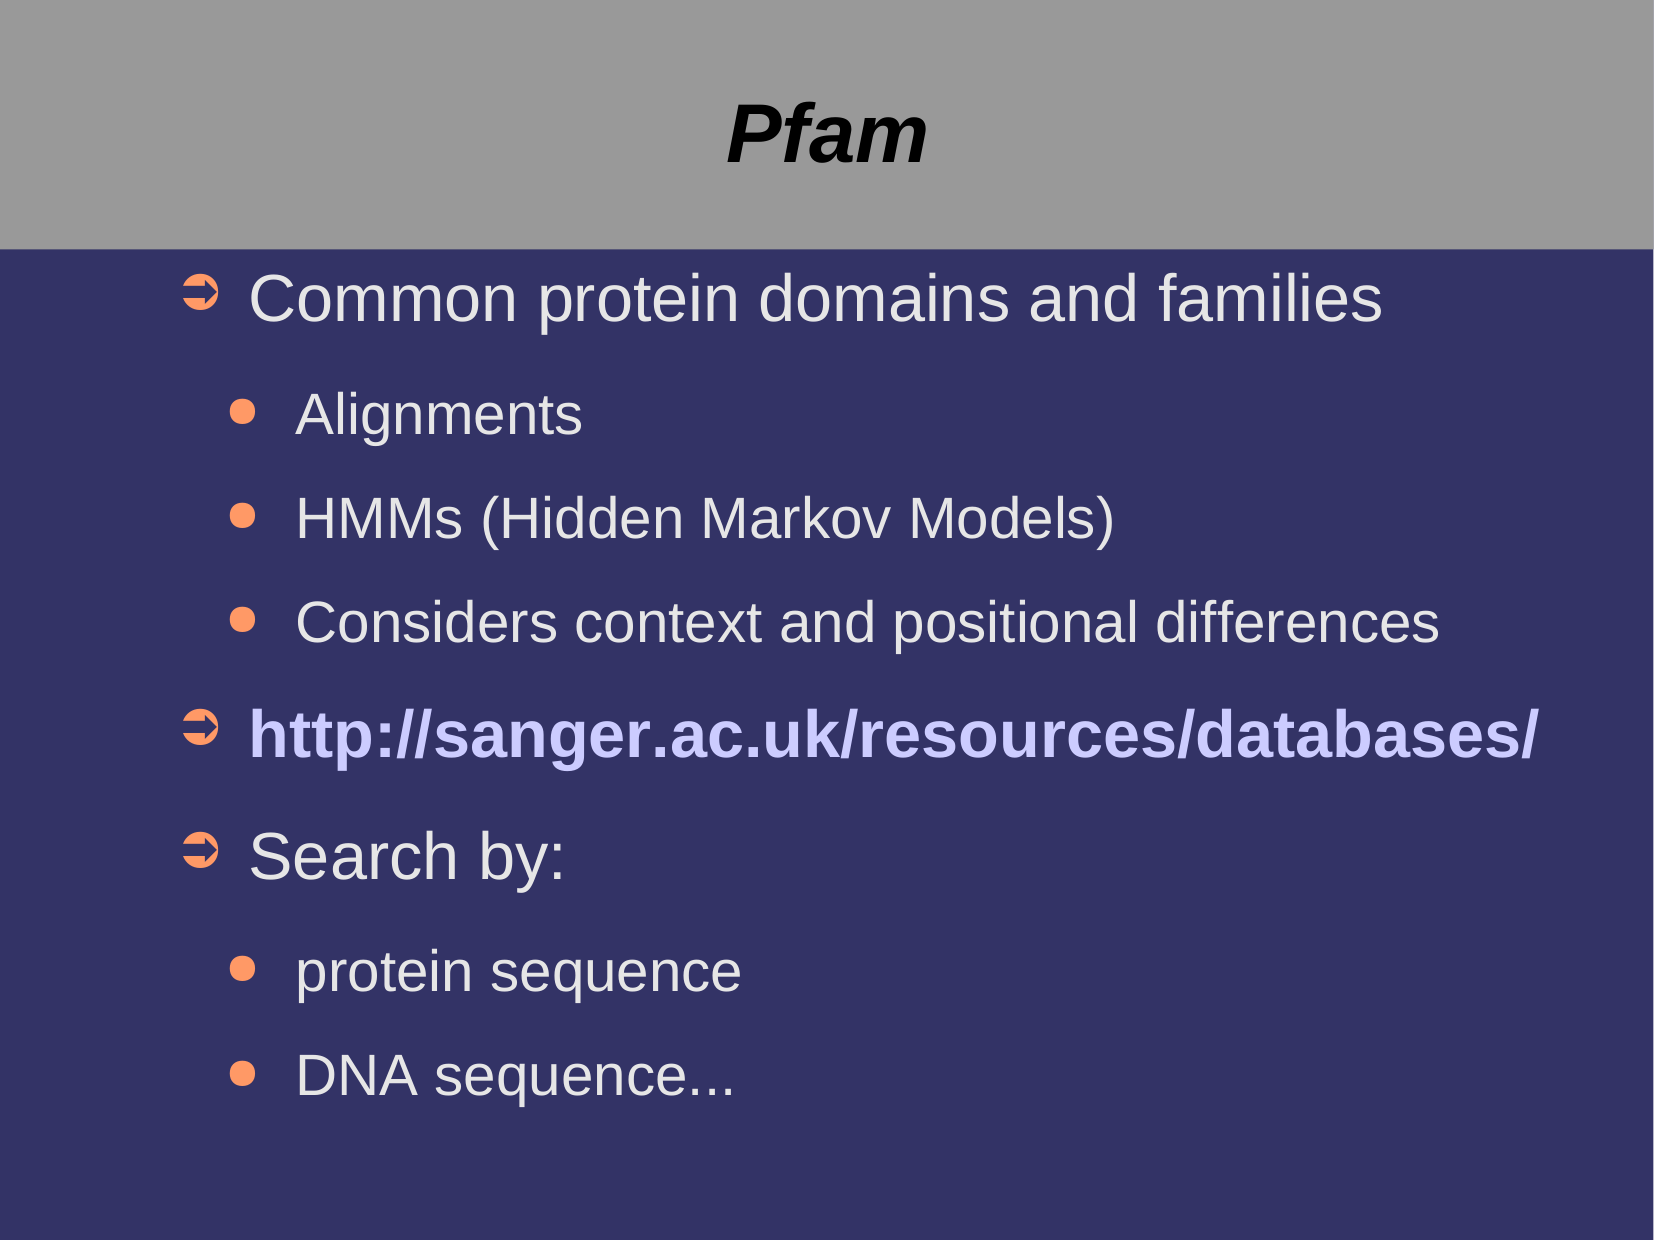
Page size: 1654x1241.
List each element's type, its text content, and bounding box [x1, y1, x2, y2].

title Pfam [121, 19, 1534, 227]
list Common protein domains and families Alignments HMMs (Hidden Markov Models) Considers context and positional differences http://sanger.ac.uk/resources/databases/ Search by: protein sequence DNA sequence... [166, 243, 1557, 1159]
